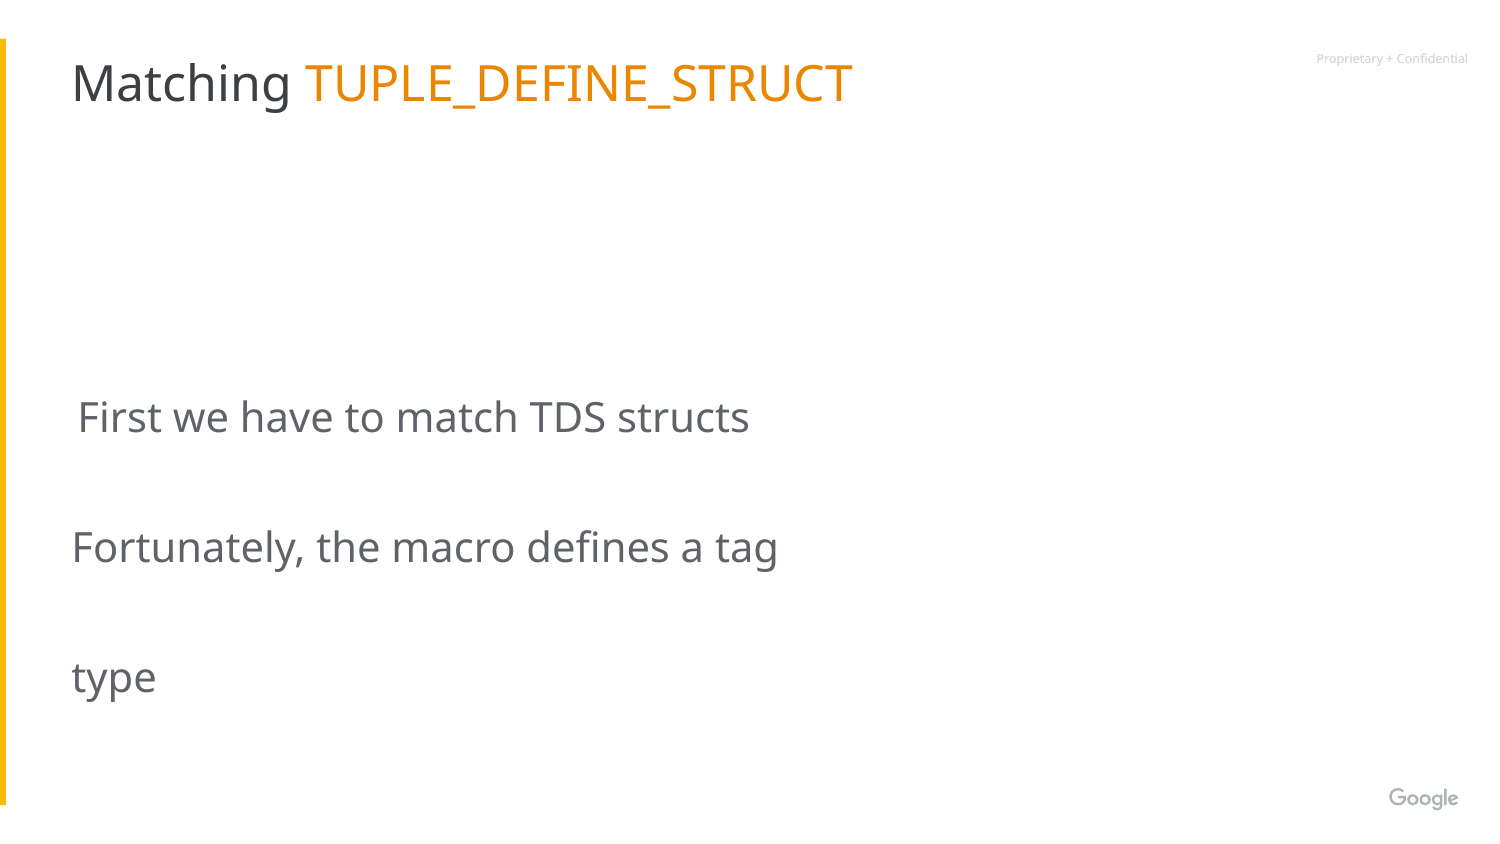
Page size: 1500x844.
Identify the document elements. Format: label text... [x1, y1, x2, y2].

title Matching TUPLE_DEFINE_STRUCT [56, 43, 1336, 112]
list First we have to match TDS structs Fortunately, the macro defines a tag type [56, 295, 853, 632]
